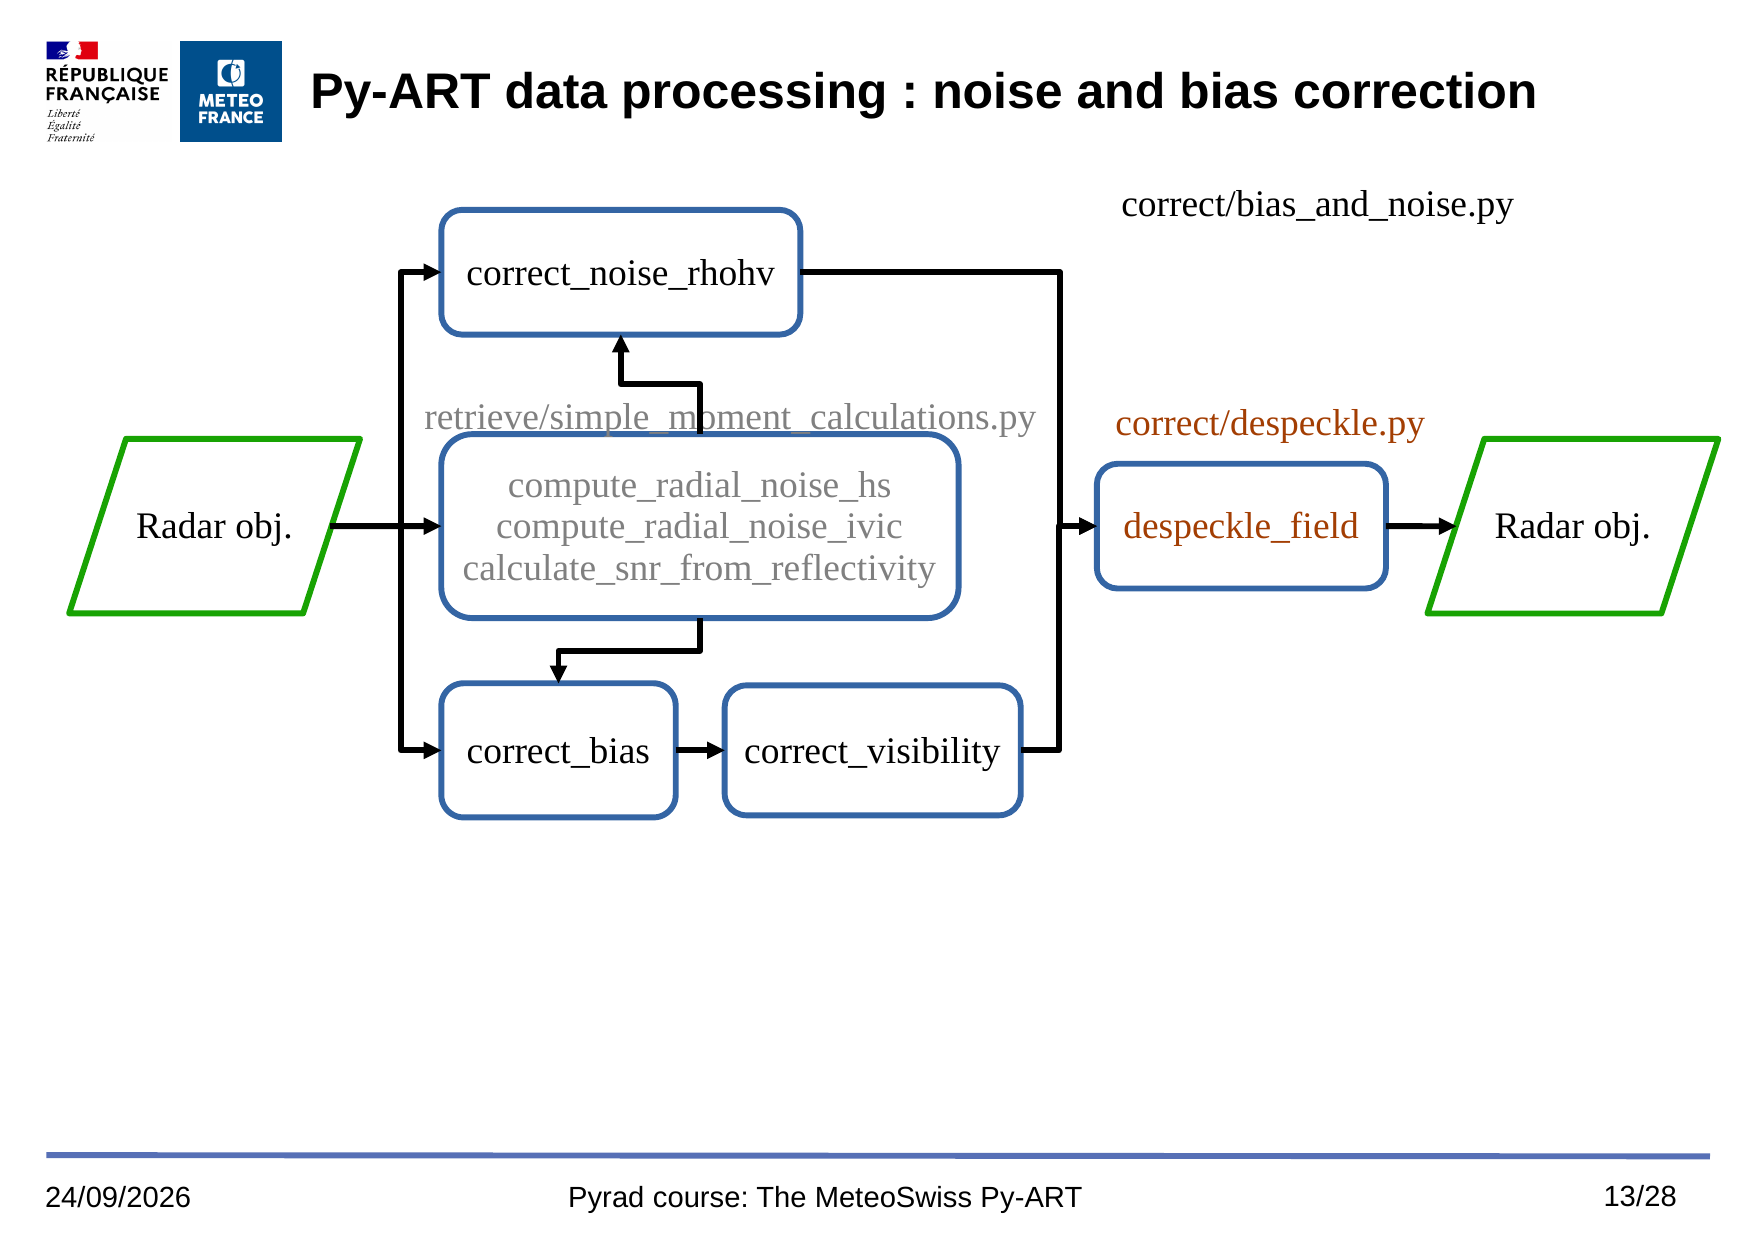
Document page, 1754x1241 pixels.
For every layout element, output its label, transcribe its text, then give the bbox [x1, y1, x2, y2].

text_box compute_radial_noise_hs compute_radial_noise_ivic calculate_snr_from_reflectivity [441, 445, 959, 619]
text_box despeckle_field [1096, 463, 1386, 589]
text_box correct_visibility [724, 685, 1021, 816]
text_box Radar obj. [69, 438, 361, 614]
text_box retrieve/simple_moment_calculations.py [409, 388, 1053, 445]
title Py-ART data processing : noise and bias correction [310, 40, 1697, 142]
picture [180, 41, 282, 142]
text_box correct_bias [441, 683, 676, 818]
text_box correct_noise_rhohv [441, 209, 801, 335]
text_box correct/bias_and_noise.py [1106, 175, 1530, 233]
text_box Radar obj. [1427, 438, 1719, 614]
picture [46, 41, 172, 142]
text_box correct/despeckle.py [1100, 394, 1441, 451]
